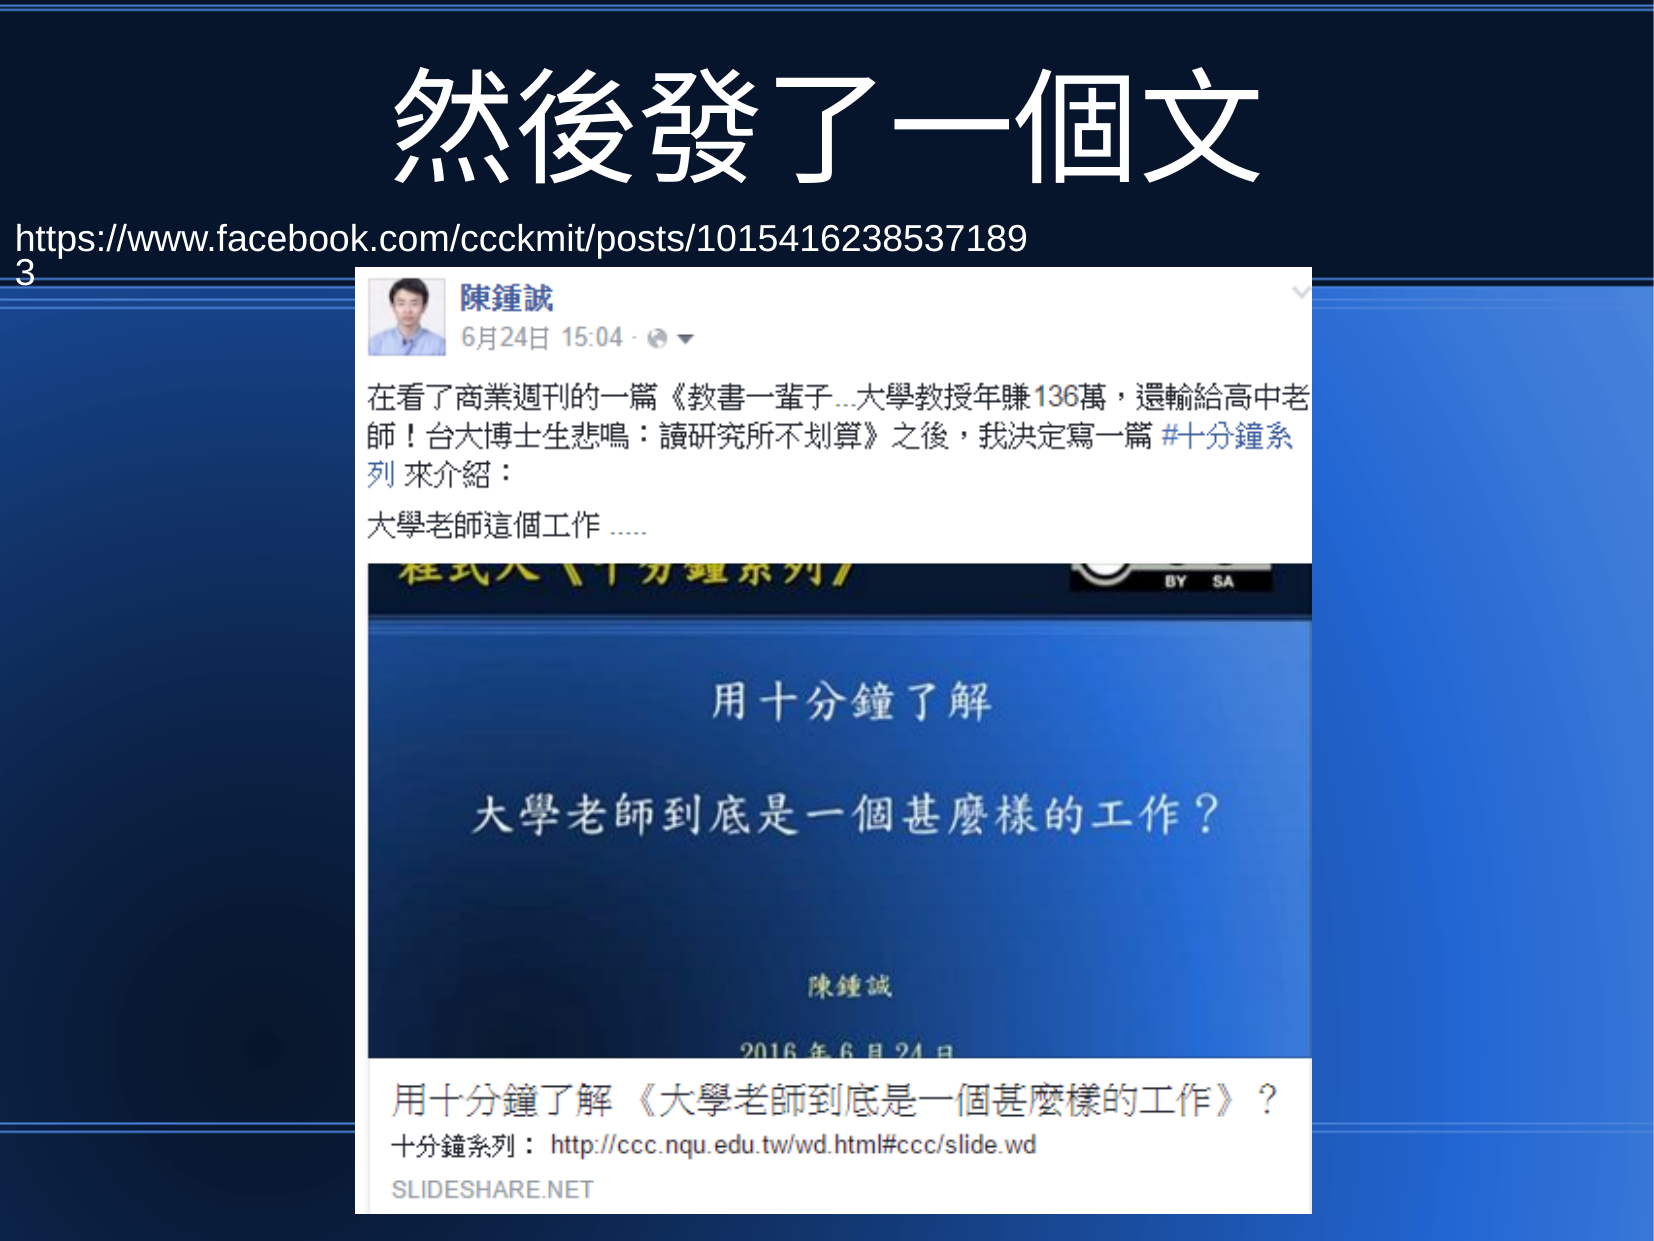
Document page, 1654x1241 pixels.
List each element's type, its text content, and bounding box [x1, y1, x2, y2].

title 然後發了一個文 [82, 44, 1571, 195]
text_box https://www.facebook.com/ccckmit/posts/10154162385371893 [0, 210, 1062, 268]
picture [0, 0, 1654, 1241]
